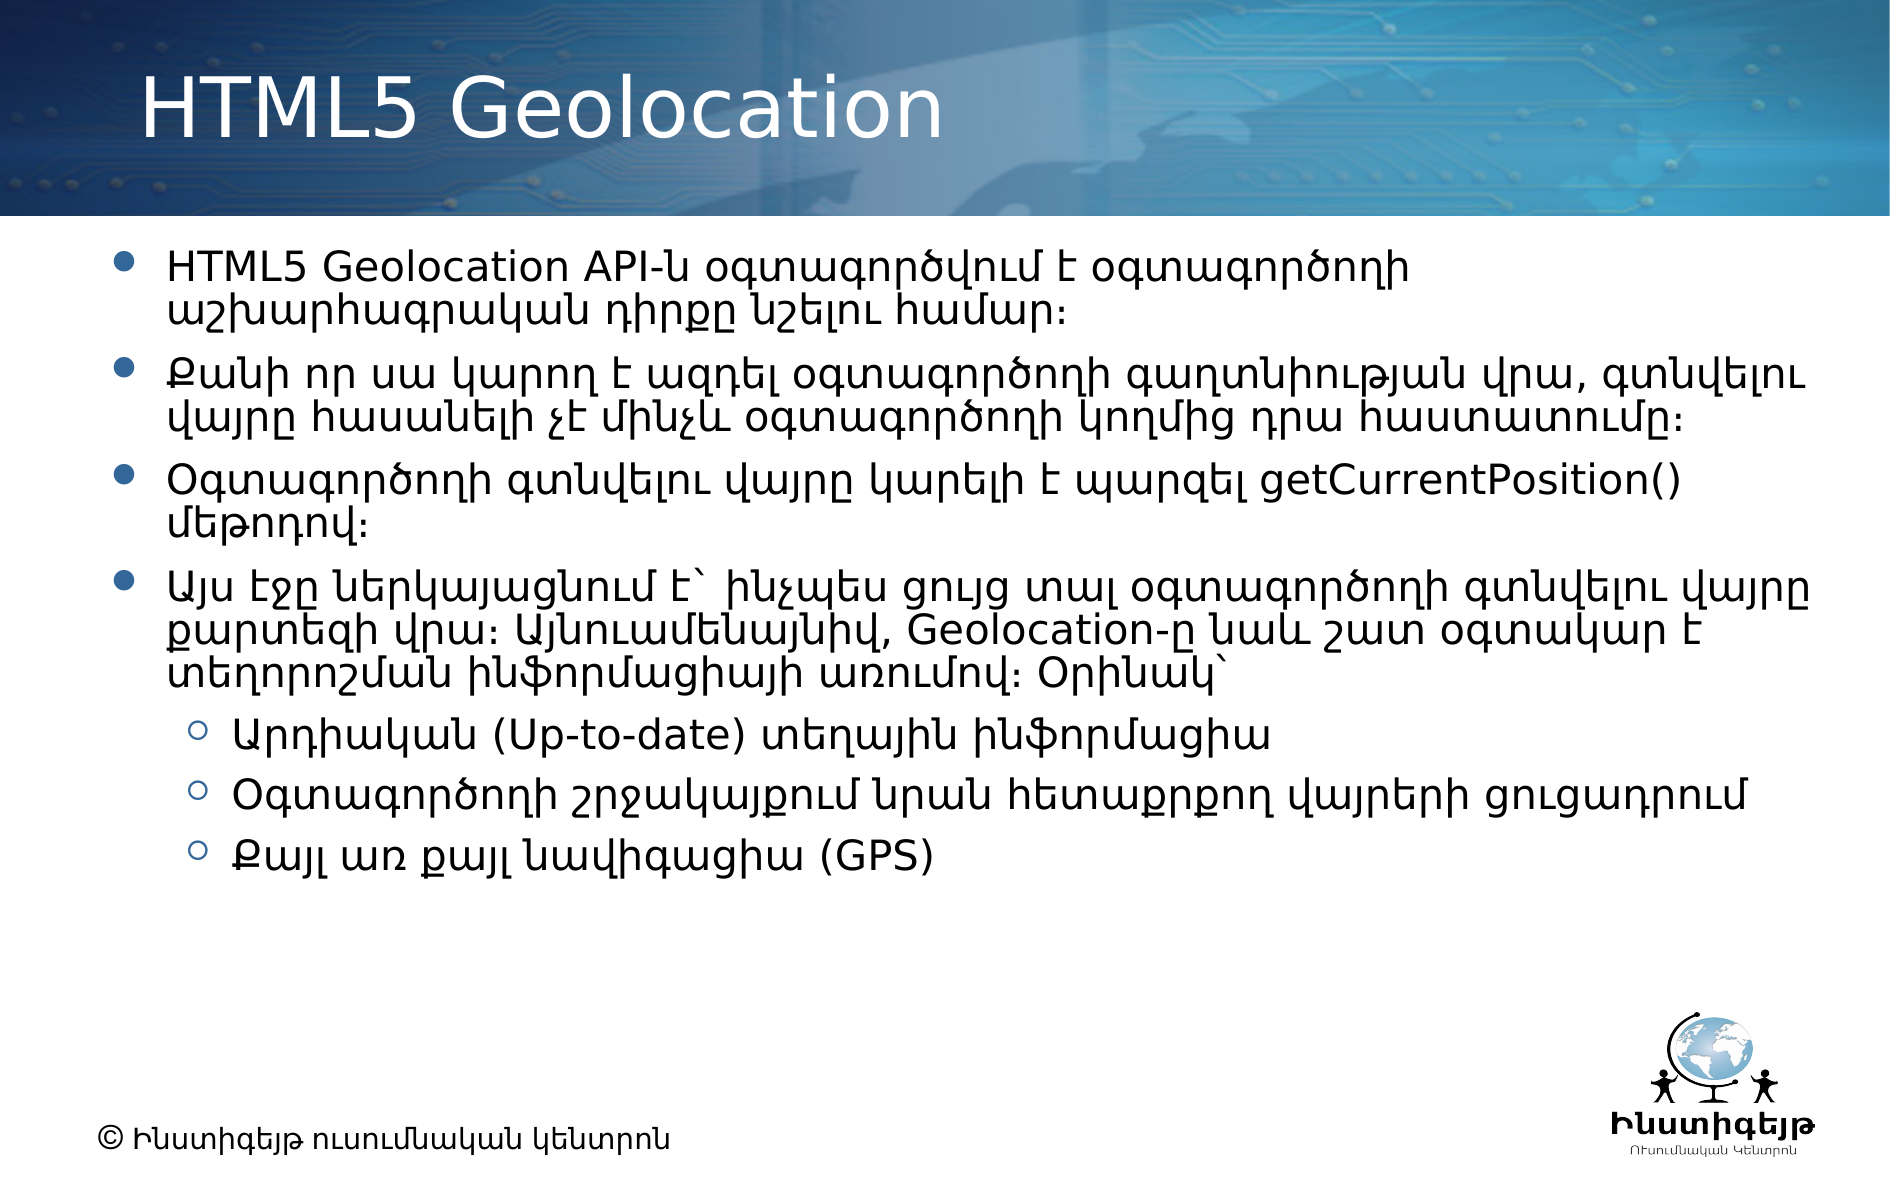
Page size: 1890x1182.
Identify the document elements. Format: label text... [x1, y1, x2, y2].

list HTML5 Geolocation API-ն օգտագործվում է օգտագործողի աշխարհագրական դիրքը նշելու համար։ Քանի որ սա կարող է ազդել օգտագործողի գաղտնիության վրա, գտնվելու վայրը հասանելի չէ մինչև օգտագործողի կողմից դրա հաստատումը։ Օգտագործողի գտնվելու վայրը կարելի է պարզել getCurrentPosition() մեթոդով։ Այս էջը ներկայացնում է` ինչպես ցույց տալ օգտագործողի գտնվելու վայրը քարտեզի վրա։ Այնուամենայնիվ, Geolocation-ը նաև շատ օգտակար է տեղորոշման ինֆորմացիայի առումով։ Օրինակ՝ Արդիական (Up-to-date) տեղային ինֆորմացիա Օգտագործողի շրջակայքում նրան հետաքրքող վայրերի ցուցադրում Քայլ առ քայլ նավիգացիա (GPS) [110, 247, 1838, 271]
picture [1612, 1012, 1815, 1157]
picture [0, 0, 1890, 216]
